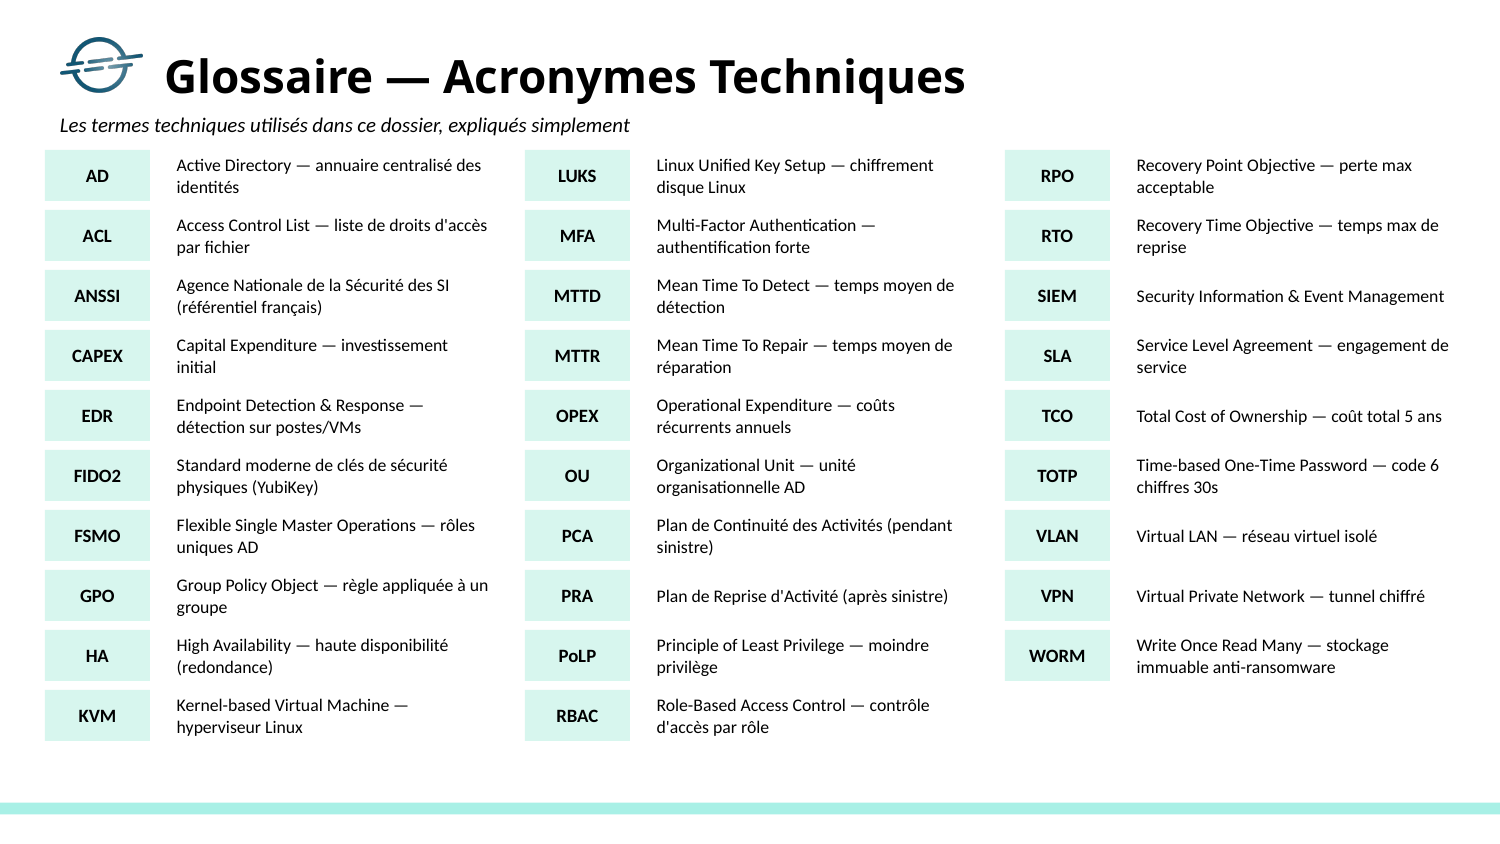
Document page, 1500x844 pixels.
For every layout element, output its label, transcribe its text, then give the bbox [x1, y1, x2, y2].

text_box PCA [524, 509, 630, 561]
text_box RTO [1004, 209, 1110, 261]
text_box Plan de Reprise d'Activité (après sinistre) [641, 569, 987, 621]
text_box SIEM [1004, 269, 1110, 321]
text_box ACL [44, 209, 150, 261]
text_box Multi-Factor Authentication — authentification forte [641, 209, 987, 261]
text_box OPEX [524, 389, 630, 441]
text_box Plan de Continuité des Activités (pendant sinistre) [641, 509, 987, 561]
text_box ANSSI [44, 269, 150, 321]
text_box GPO [44, 569, 150, 621]
text_box VLAN [1004, 509, 1110, 561]
text_box High Availability — haute disponibilité (redondance) [161, 629, 507, 681]
text_box VPN [1004, 569, 1110, 621]
text_box FSMO [44, 509, 150, 561]
text_box SLA [1004, 329, 1110, 381]
text_box WORM [1004, 629, 1110, 681]
text_box [0, 802, 1500, 815]
text_box PRA [524, 569, 630, 621]
text_box AD [44, 149, 150, 201]
text_box Recovery Point Objective — perte max acceptable [1121, 149, 1467, 201]
text_box Virtual Private Network — tunnel chiffré [1121, 569, 1467, 621]
text_box KVM [44, 689, 150, 741]
text_box FIDO2 [44, 449, 150, 501]
text_box Les termes techniques utilisés dans ce dossier, expliqués simplement [44, 108, 1455, 141]
text_box OU [524, 449, 630, 501]
text_box Principle of Least Privilege — moindre privilège [641, 629, 987, 681]
text_box Access Control List — liste de droits d'accès par fichier [161, 209, 507, 261]
text_box Total Cost of Ownership — coût total 5 ans [1121, 389, 1467, 441]
text_box Mean Time To Detect — temps moyen de détection [641, 269, 987, 321]
text_box MTTD [524, 269, 630, 321]
text_box MFA [524, 209, 630, 261]
text_box Operational Expenditure — coûts récurrents annuels [641, 389, 987, 441]
text_box TCO [1004, 389, 1110, 441]
text_box Capital Expenditure — investissement initial [161, 329, 507, 381]
text_box MTTR [524, 329, 630, 381]
text_box LUKS [524, 149, 630, 201]
text_box EDR [44, 389, 150, 441]
text_box Role-Based Access Control — contrôle d'accès par rôle [641, 689, 987, 741]
text_box Kernel-based Virtual Machine — hyperviseur Linux [161, 689, 507, 741]
text_box Active Directory — annuaire centralisé des identités [161, 149, 507, 201]
text_box Glossaire — Acronymes Techniques [149, 37, 1350, 108]
text_box Organizational Unit — unité organisationnelle AD [641, 449, 987, 501]
text_box TOTP [1004, 449, 1110, 501]
text_box CAPEX [44, 329, 150, 381]
text_box Write Once Read Many — stockage immuable anti-ransomware [1121, 629, 1467, 681]
text_box Virtual LAN — réseau virtuel isolé [1121, 509, 1467, 561]
text_box Recovery Time Objective — temps max de reprise [1121, 209, 1467, 261]
text_box Group Policy Object — règle appliquée à un groupe [161, 569, 507, 621]
text_box RPO [1004, 149, 1110, 201]
text_box Mean Time To Repair — temps moyen de réparation [641, 329, 987, 381]
text_box Service Level Agreement — engagement de service [1121, 329, 1467, 381]
text_box Time-based One-Time Password — code 6 chiffres 30s [1121, 449, 1467, 501]
text_box Agence Nationale de la Sécurité des SI (référentiel français) [161, 269, 507, 321]
picture [60, 37, 143, 93]
text_box Security Information & Event Management [1121, 269, 1467, 321]
text_box Linux Unified Key Setup — chiffrement disque Linux [641, 149, 987, 201]
text_box Standard moderne de clés de sécurité physiques (YubiKey) [161, 449, 507, 501]
text_box RBAC [524, 689, 630, 741]
text_box Flexible Single Master Operations — rôles uniques AD [161, 509, 507, 561]
text_box Endpoint Detection & Response — détection sur postes/VMs [161, 389, 507, 441]
text_box HA [44, 629, 150, 681]
text_box PoLP [524, 629, 630, 681]
